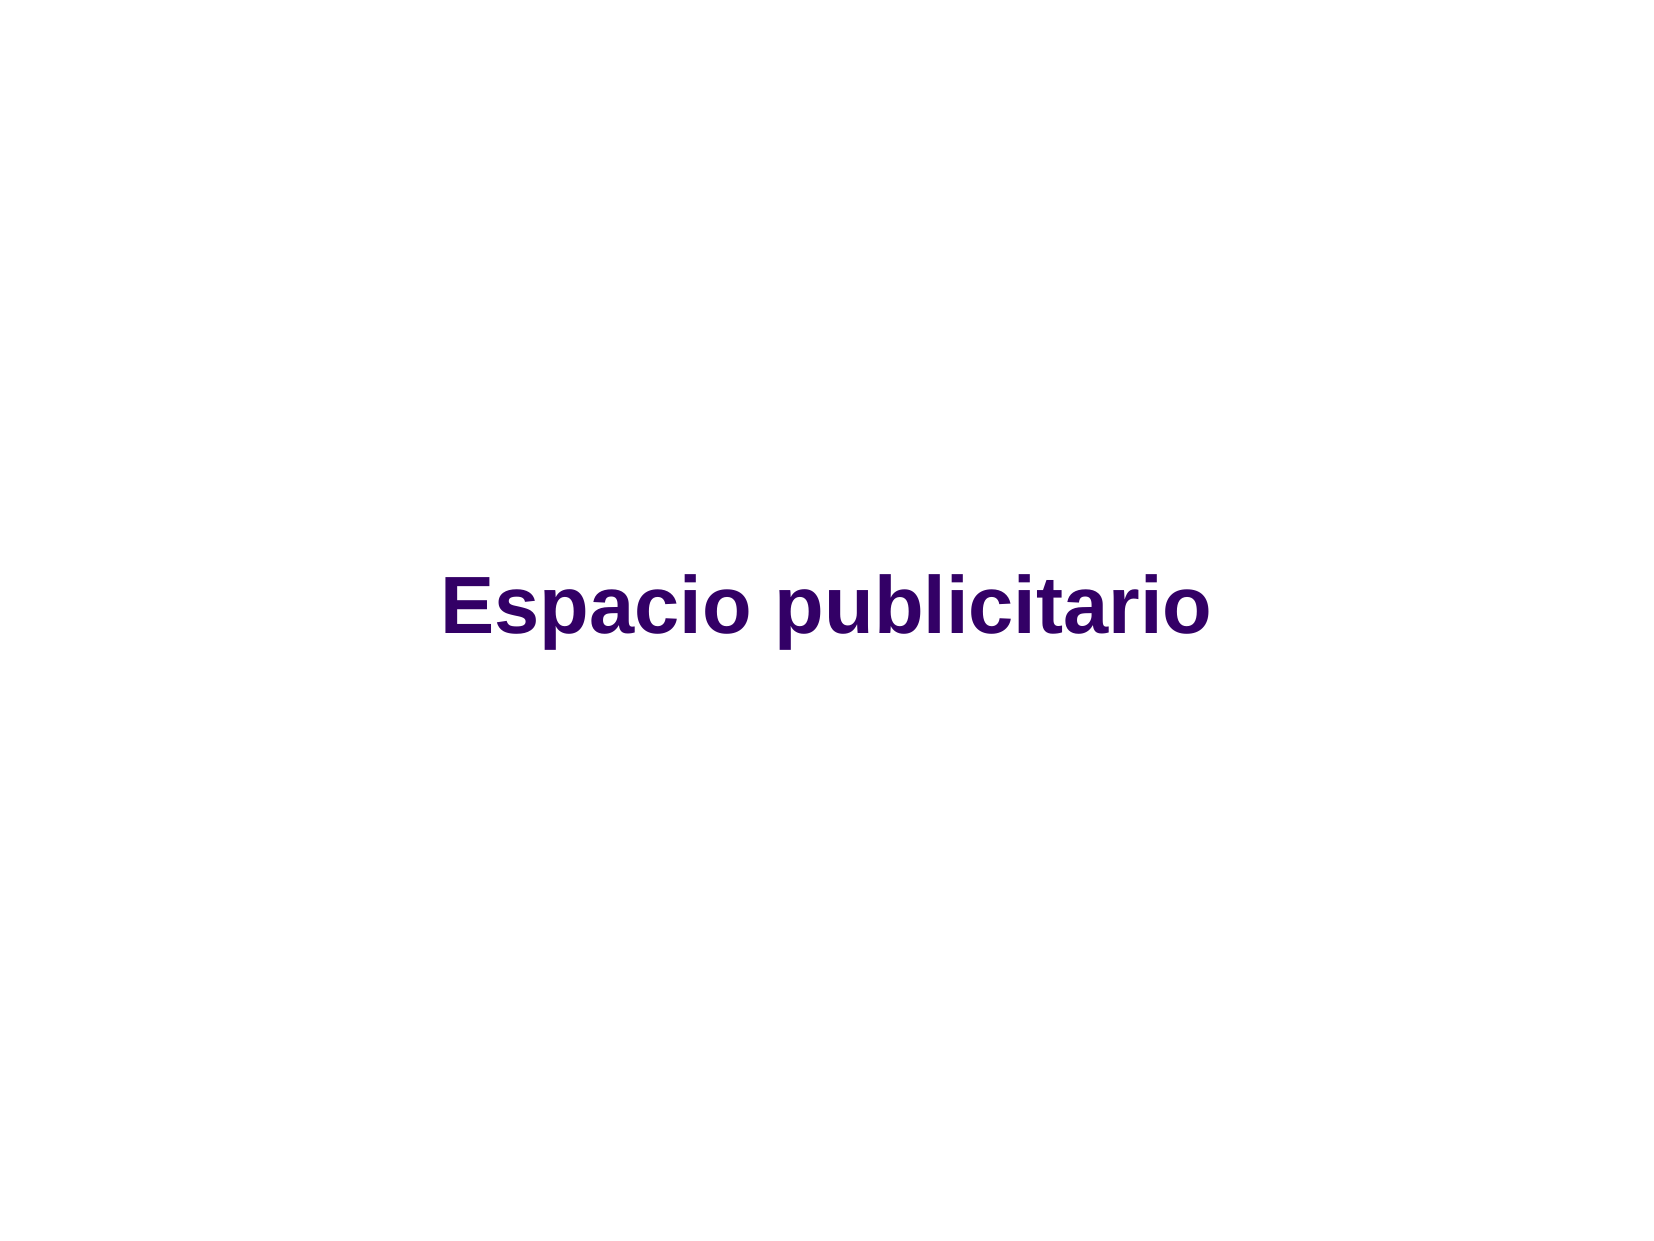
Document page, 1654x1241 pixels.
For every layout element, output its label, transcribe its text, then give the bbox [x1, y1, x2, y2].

title Espacio publicitario [82, 501, 1571, 709]
